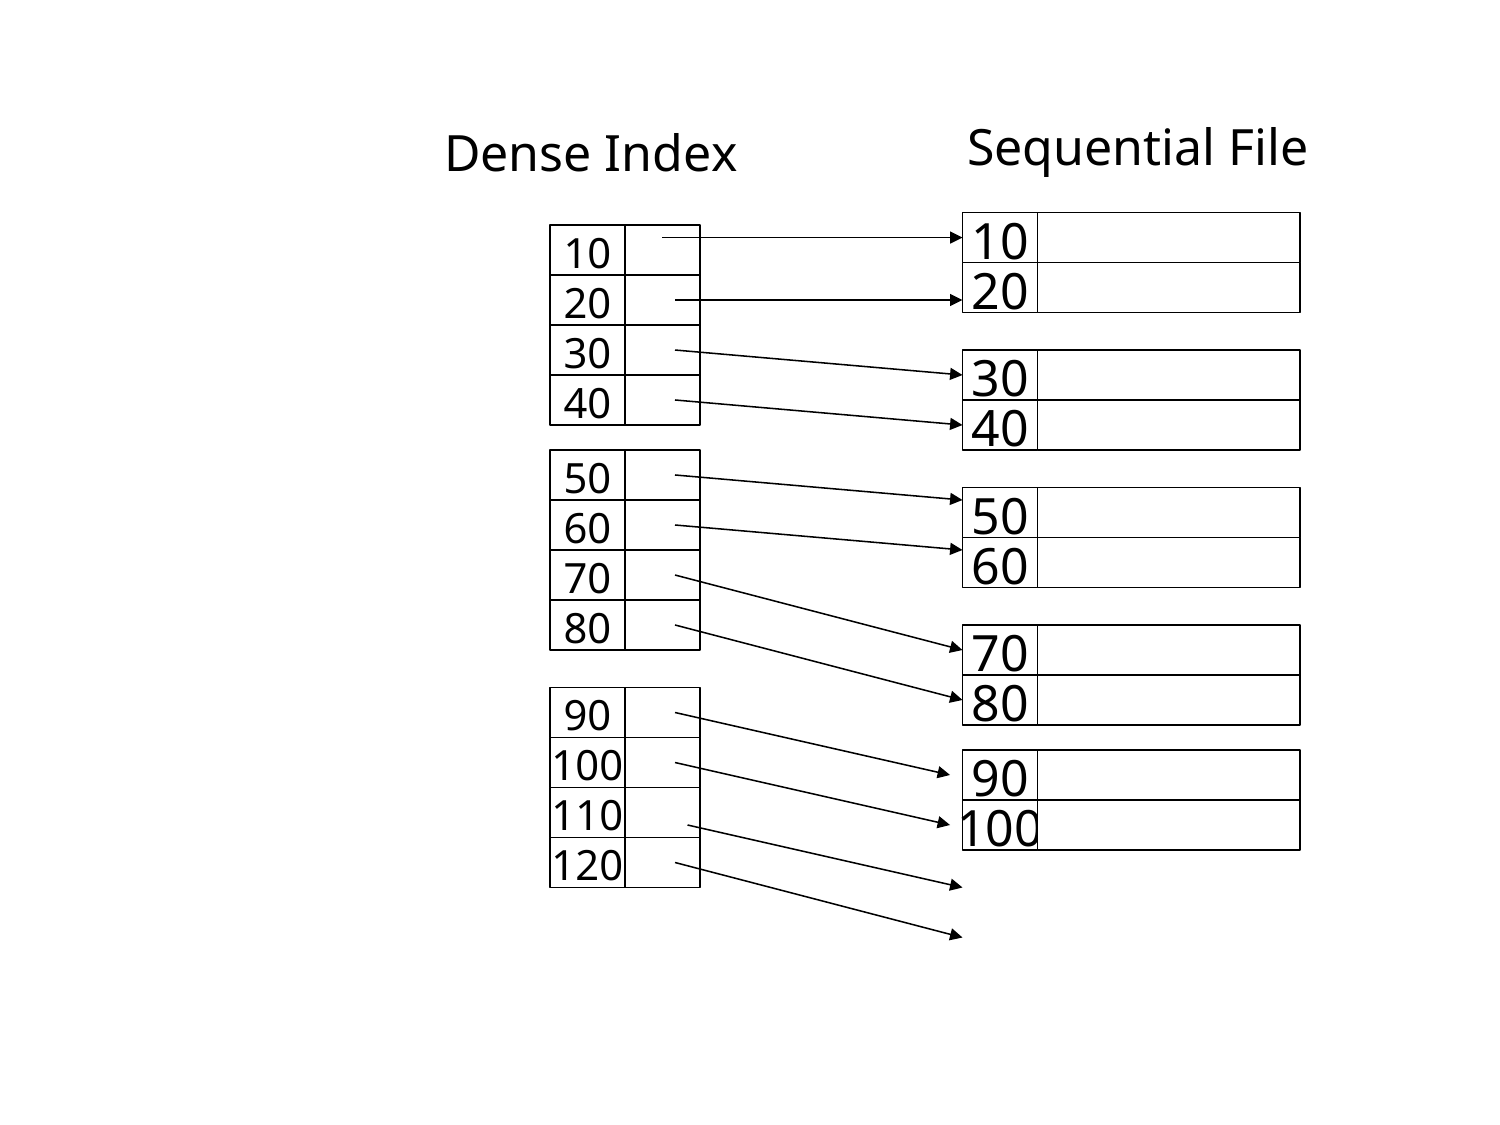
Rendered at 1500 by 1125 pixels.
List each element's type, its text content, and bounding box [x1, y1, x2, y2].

text_box 100 [962, 801, 1037, 850]
text_box [624, 224, 700, 426]
text_box 20 [549, 274, 625, 325]
text_box 60 [549, 499, 625, 550]
text_box [1037, 487, 1300, 588]
text_box 90 [549, 687, 624, 737]
text_box [1037, 624, 1300, 726]
text_box 120 [549, 837, 625, 888]
text_box 10 [549, 224, 624, 274]
text_box 50 [962, 487, 1037, 538]
text_box 10 [962, 212, 1037, 263]
text_box [1037, 750, 1300, 850]
text_box [1037, 212, 1300, 313]
text_box 40 [549, 375, 625, 426]
text_box 30 [549, 325, 624, 375]
text_box [1037, 350, 1300, 451]
text_box [624, 687, 700, 888]
text_box 30 [962, 350, 1037, 401]
text_box 40 [962, 401, 1037, 451]
text_box [624, 450, 700, 651]
text_box 70 [962, 624, 1037, 676]
text_box 100 [1021, 814, 1036, 843]
text_box 60 [962, 538, 1037, 588]
text_box 50 [549, 450, 624, 499]
text_box Sequential File [963, 106, 1314, 182]
text_box Dense Index [437, 112, 746, 188]
text_box 100 [549, 737, 625, 787]
text_box 80 [549, 600, 625, 651]
text_box 20 [962, 263, 1037, 313]
text_box 90 [962, 750, 1037, 801]
text_box 80 [962, 676, 1037, 726]
text_box 110 [549, 787, 624, 837]
text_box 70 [549, 550, 624, 600]
